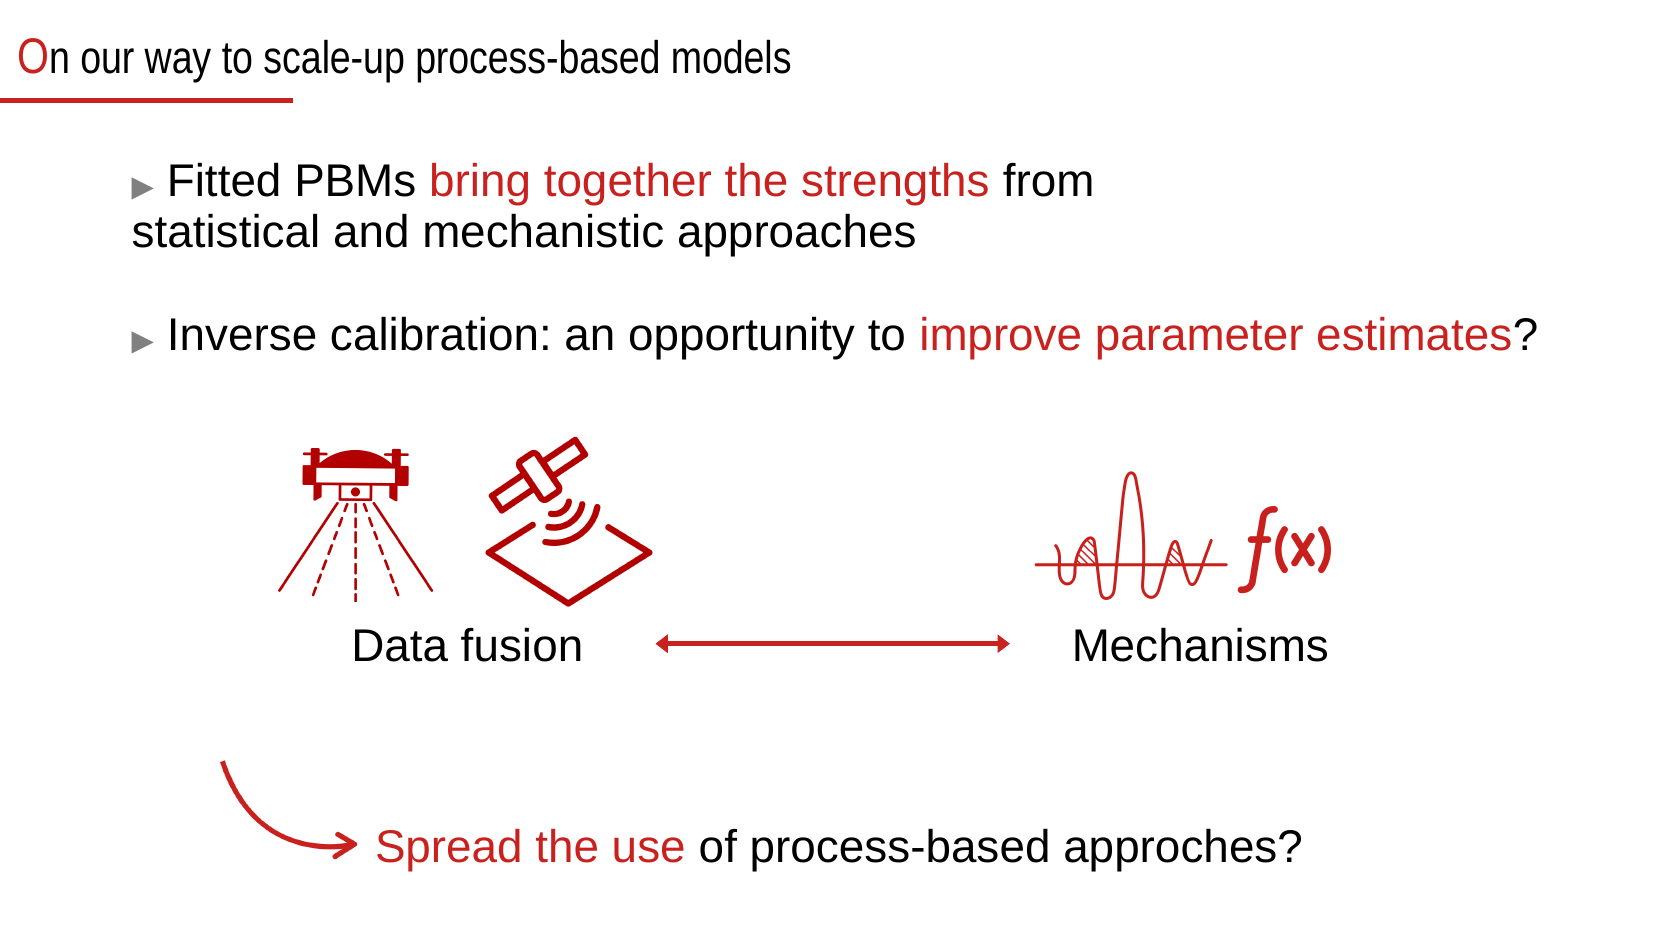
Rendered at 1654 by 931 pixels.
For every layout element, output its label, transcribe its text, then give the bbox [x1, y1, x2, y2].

text_box Mechanisms [1057, 612, 1347, 679]
picture [256, 448, 455, 602]
picture [1015, 437, 1347, 611]
picture [133, 685, 437, 886]
text_box On our way to scale-up process-based models [2, 0, 1652, 120]
text_box Spread the use of process-based approches? [360, 813, 1447, 880]
text_box Data fusion [336, 612, 626, 679]
text_box ▶ Fitted PBMs bring together the strengths from statistical and mechanistic approaches ▶ Inverse calibration: an opportunity to improve parameter estimates? [116, 147, 1623, 419]
picture [467, 431, 674, 609]
